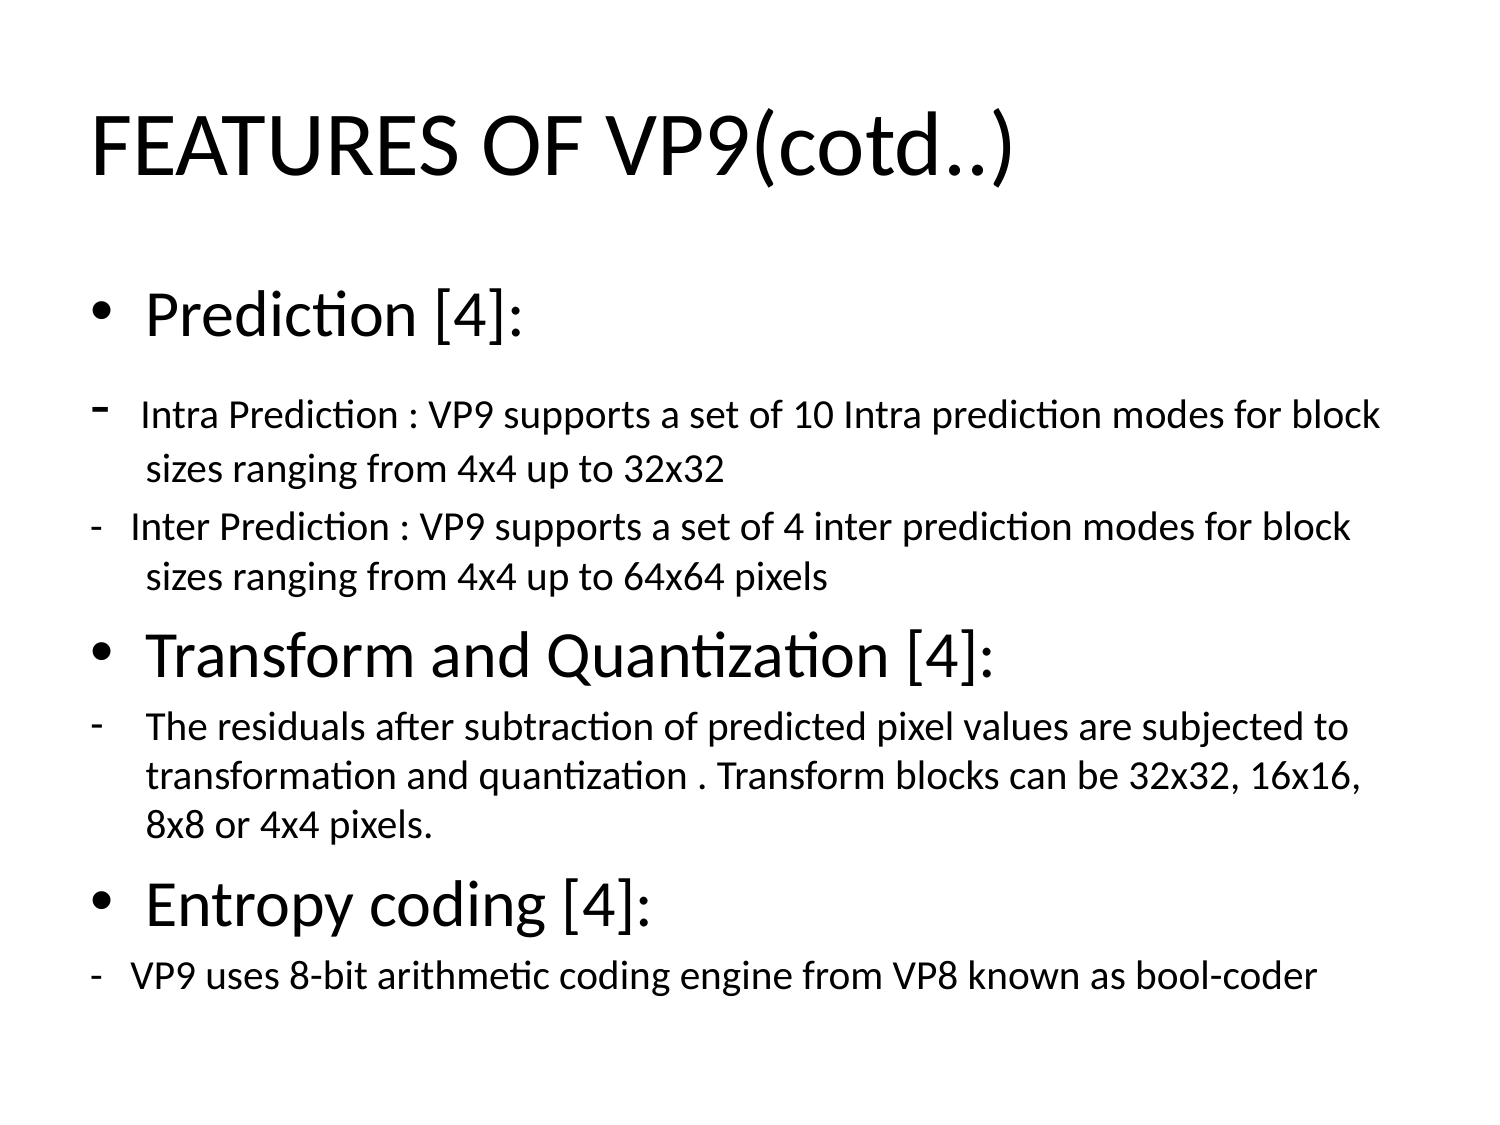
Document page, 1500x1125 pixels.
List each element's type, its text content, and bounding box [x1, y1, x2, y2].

list Prediction [4]: - Intra Prediction : VP9 supports a set of 10 Intra prediction modes for block sizes ranging from 4x4 up to 32x32 - Inter Prediction : VP9 supports a set of 4 inter prediction modes for block sizes ranging from 4x4 up to 64x64 pixels Transform and Quantization [4]: The residuals after subtraction of predicted pixel values are subjected to transformation and quantization . Transform blocks can be 32x32, 16x16, 8x8 or 4x4 pixels. Entropy coding [4]: - VP9 uses 8-bit arithmetic coding engine from VP8 known as bool-coder [75, 262, 1425, 1005]
title FEATURES OF VP9(cotd..) [75, 45, 1425, 233]
